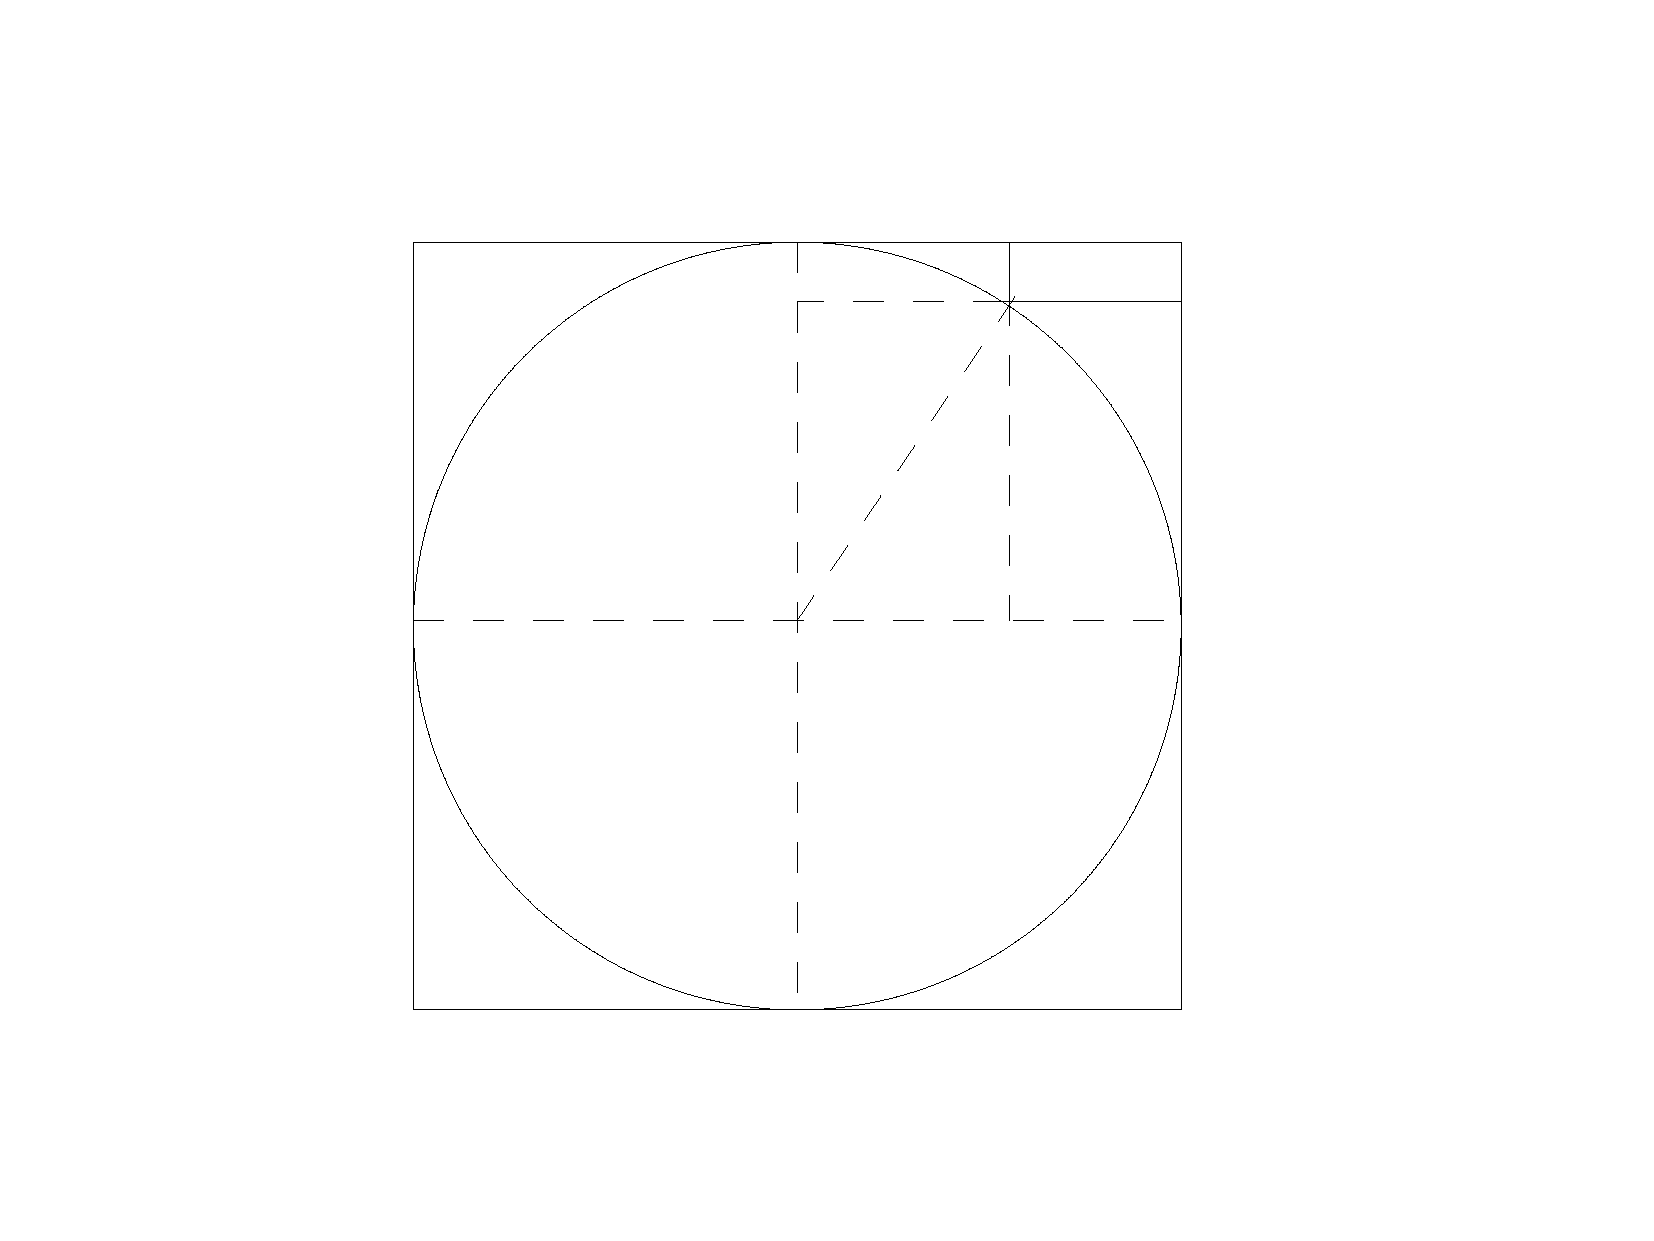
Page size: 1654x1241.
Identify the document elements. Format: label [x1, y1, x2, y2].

text_box [1010, 242, 1182, 301]
text_box [413, 242, 1182, 1010]
